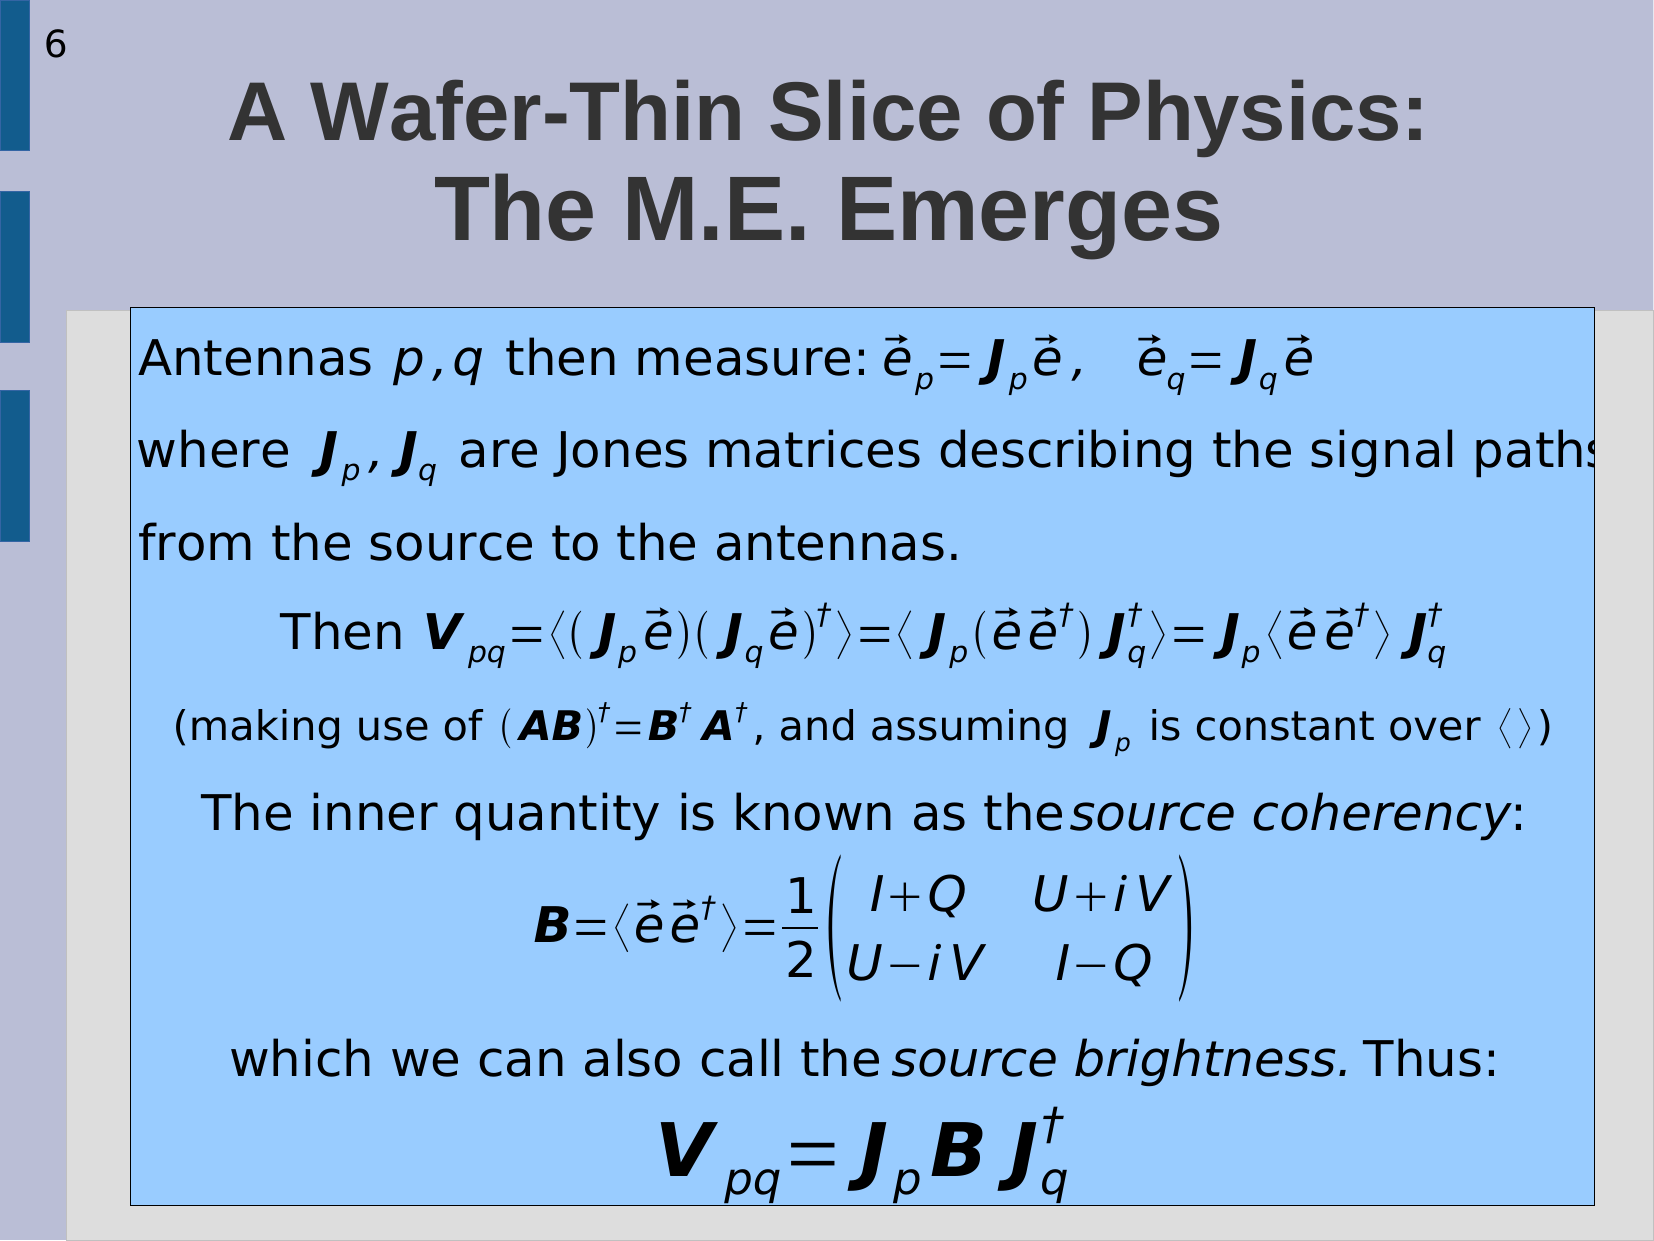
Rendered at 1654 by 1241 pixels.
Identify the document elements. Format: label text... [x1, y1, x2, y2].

title A Wafer-Thin Slice of Physics: The M.E. Emerges [123, 59, 1536, 267]
chart [130, 307, 1595, 1206]
text_box <number> [31, 15, 266, 89]
